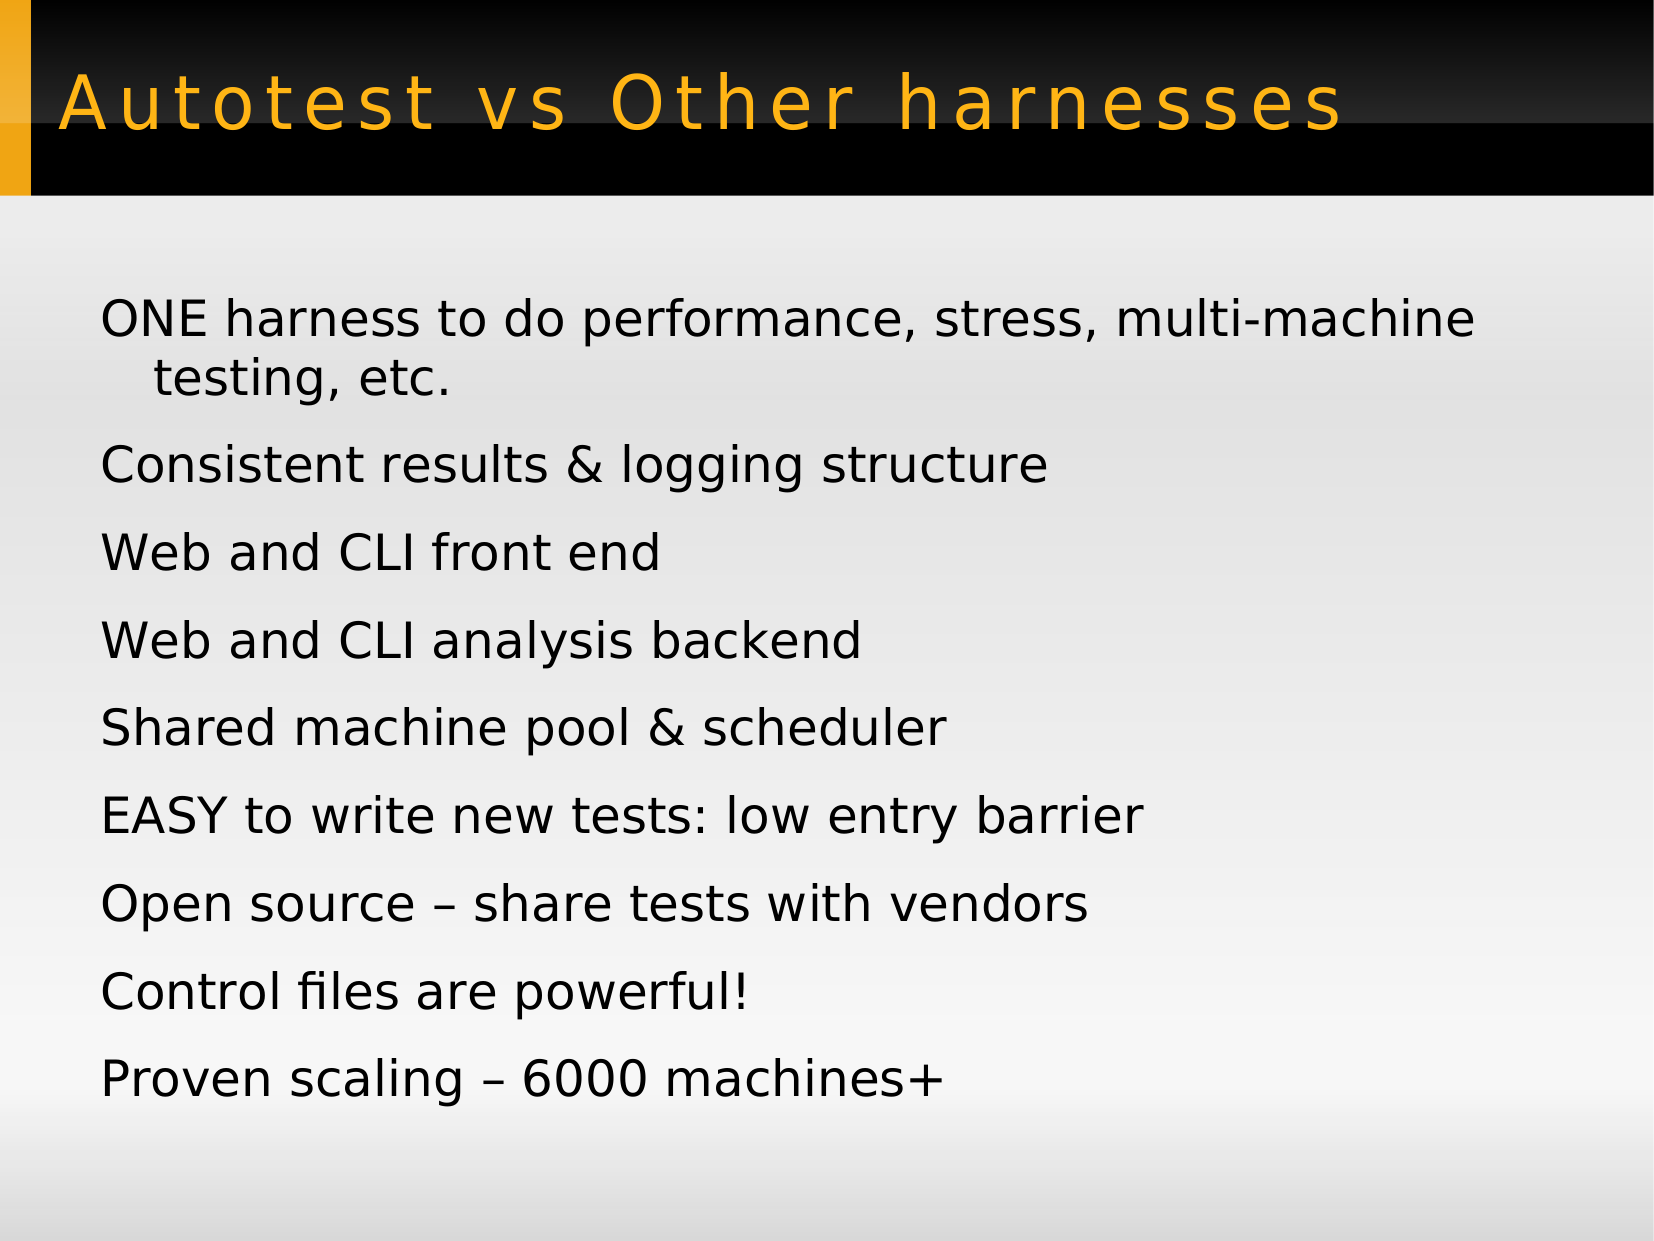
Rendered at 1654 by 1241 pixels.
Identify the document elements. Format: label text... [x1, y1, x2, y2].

list ONE harness to do performance, stress, multi-machine testing, etc. Consistent results & logging structure Web and CLI front end Web and CLI analysis backend Shared machine pool & scheduler EASY to write new tests: low entry barrier Open source – share tests with vendors Control files are powerful! Proven scaling – 6000 machines+ [82, 290, 1571, 1109]
title Autotest vs Other harnesses [59, 29, 1463, 178]
picture [0, 0, 1654, 1241]
